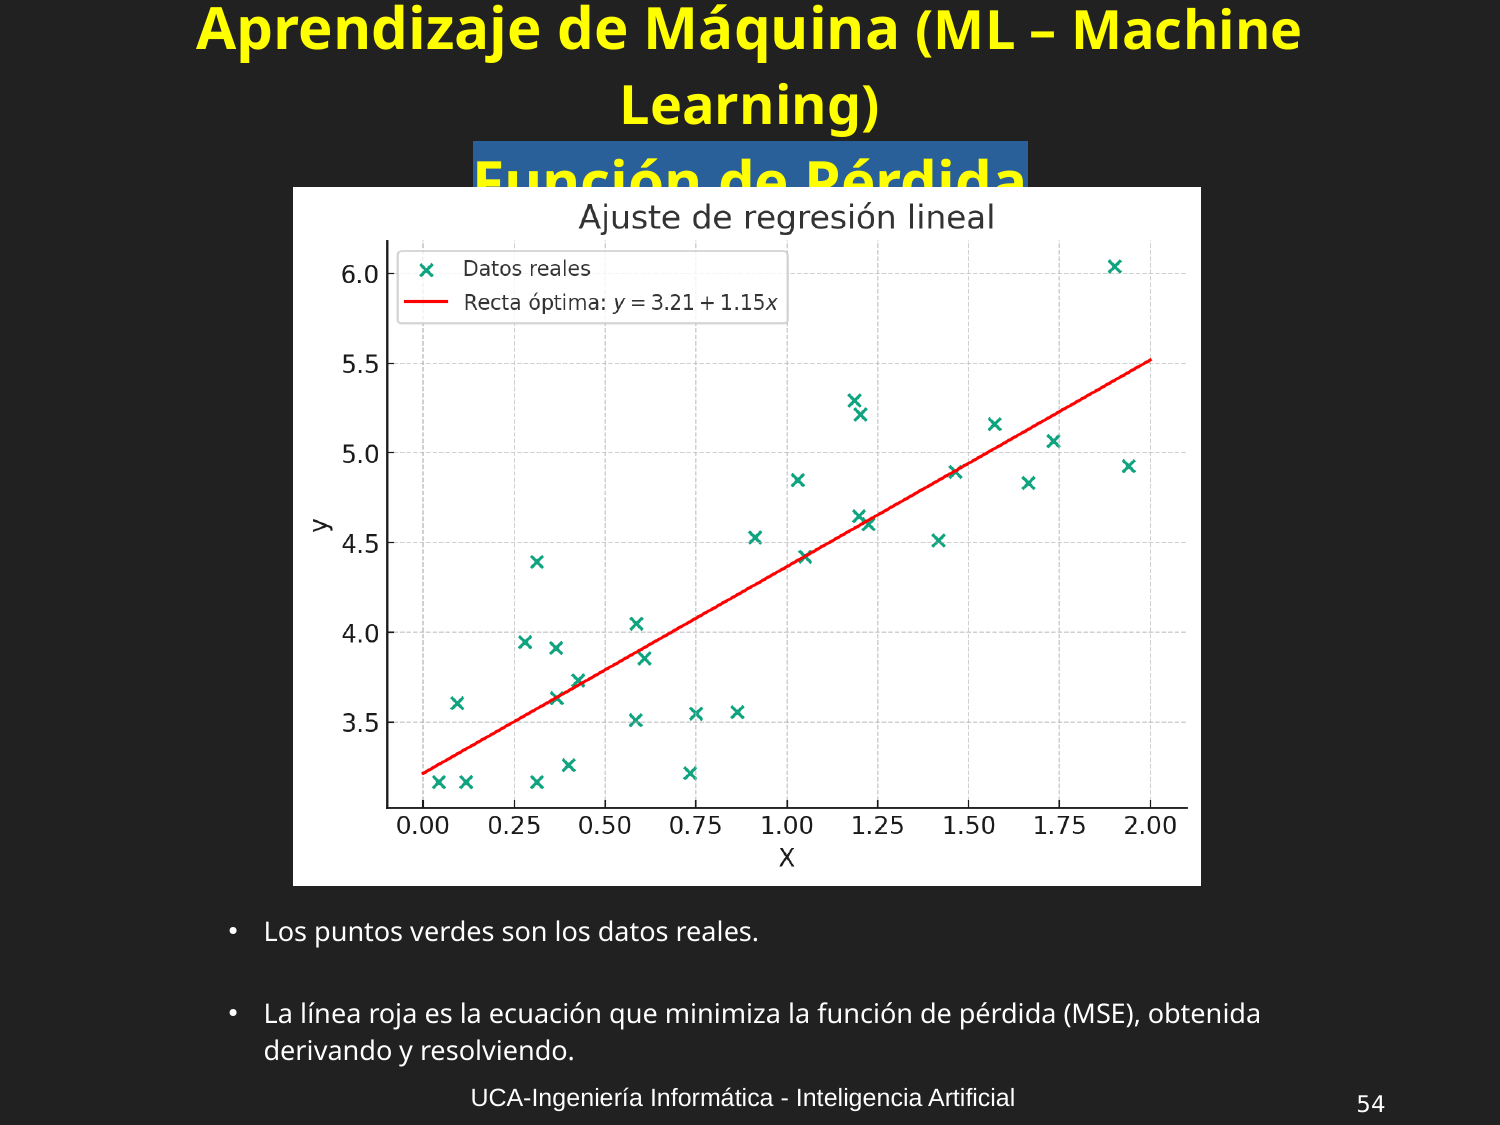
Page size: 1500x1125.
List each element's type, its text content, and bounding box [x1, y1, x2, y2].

text_box Los puntos verdes son los datos reales. La línea roja es la ecuación que minimiza la función de pérdida (MSE), obtenida derivando y resolviendo. [213, 905, 1313, 1047]
title Aprendizaje de Máquina (ML – Machine Learning) Función de Pérdida [75, 45, 1425, 162]
picture [293, 187, 1201, 886]
